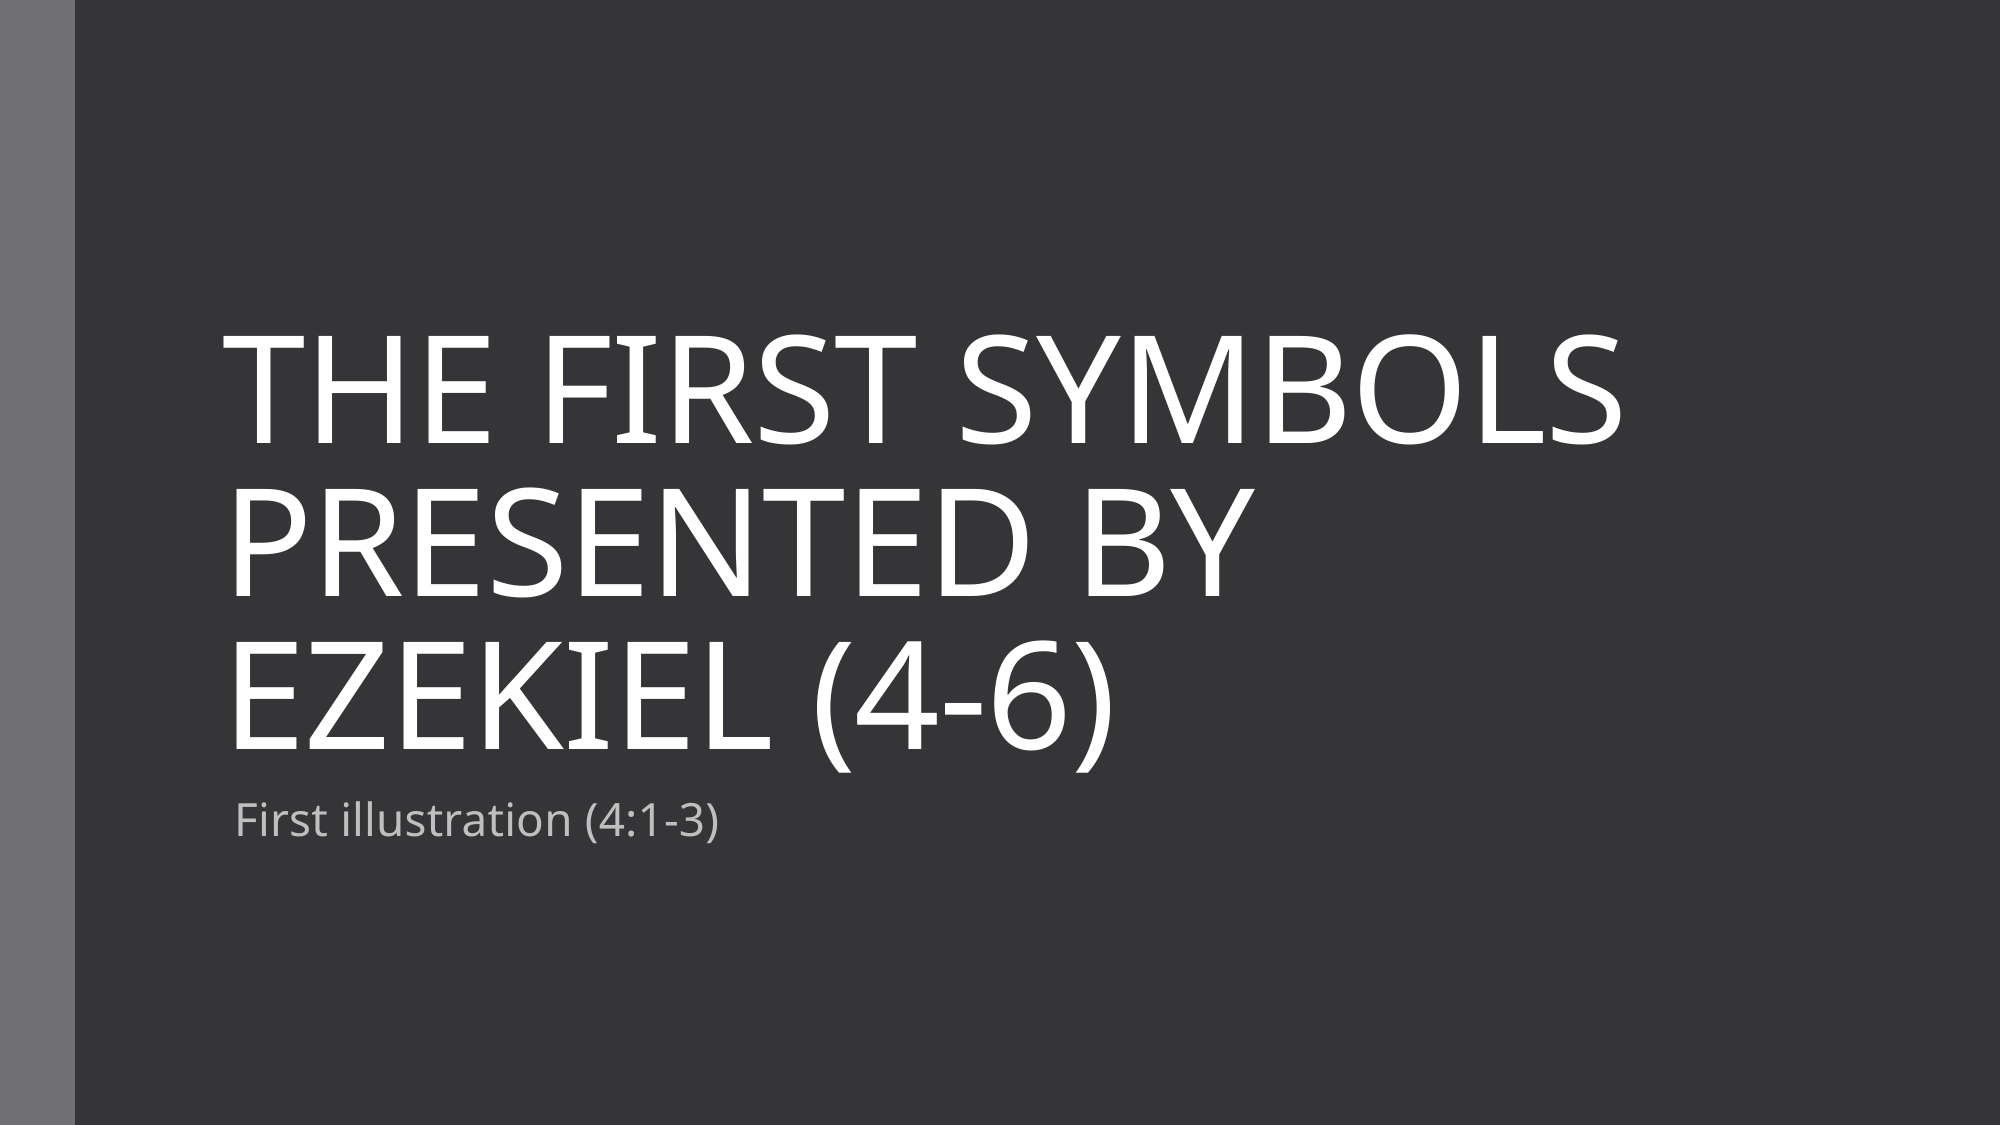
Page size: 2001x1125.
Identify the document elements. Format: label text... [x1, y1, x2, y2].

subtitle First illustration (4:1-3) [206, 787, 1752, 1066]
title THE FIRST SYMBOLS PRESENTED BY EZEKIEL (4-6) [206, 124, 1752, 787]
